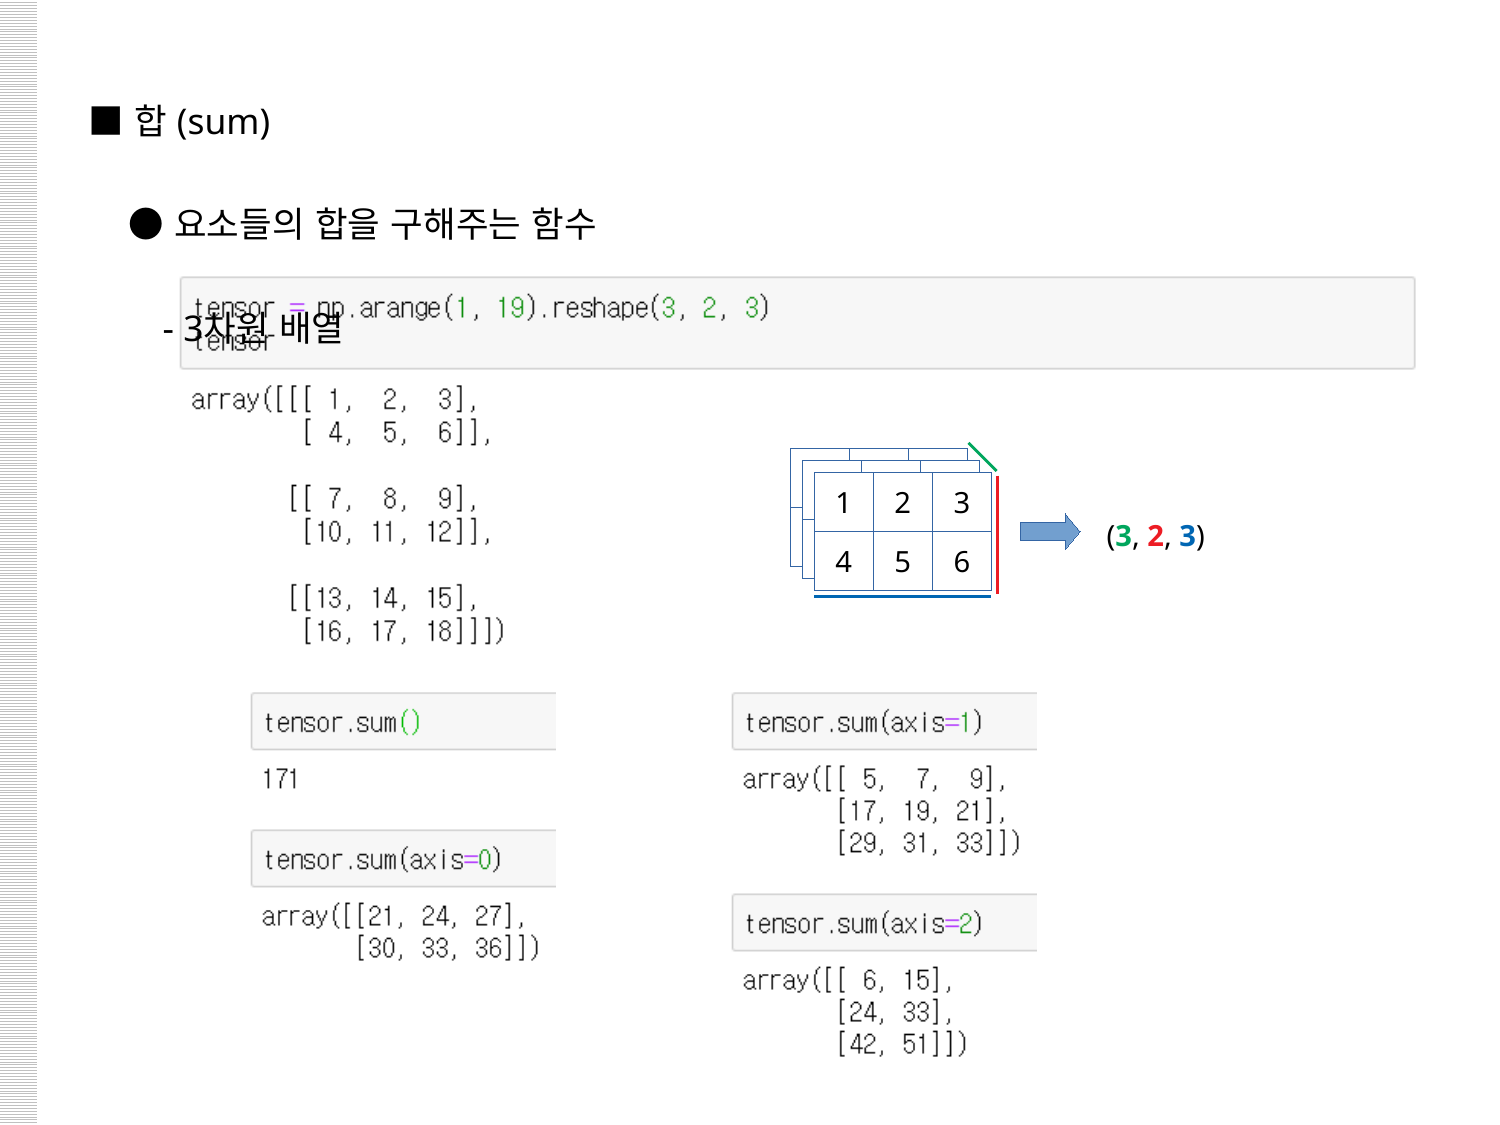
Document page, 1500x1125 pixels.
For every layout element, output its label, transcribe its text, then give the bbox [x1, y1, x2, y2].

text_box 1 [802, 460, 861, 519]
text_box 4 [814, 531, 873, 591]
text_box [1020, 513, 1081, 550]
text_box 3 [908, 448, 968, 460]
text_box 3 [932, 472, 992, 531]
text_box 2 [873, 472, 932, 531]
text_box 5 [873, 531, 932, 591]
text_box 6 [932, 531, 992, 591]
picture [729, 688, 1037, 1066]
text_box 1 [790, 448, 849, 507]
text_box 1 [814, 472, 873, 531]
text_box 2 [849, 448, 908, 460]
text_box (3, 2, 3) [1091, 507, 1265, 552]
text_box 4 [802, 519, 814, 579]
text_box 3 [920, 460, 980, 472]
text_box 2 [861, 460, 920, 472]
picture [248, 688, 556, 973]
text_box 4 [790, 507, 802, 567]
text_box ■ 합 (sum) ● 요소들의 합을 구해주는 함수 - 3차원 배열 [73, 33, 1453, 990]
